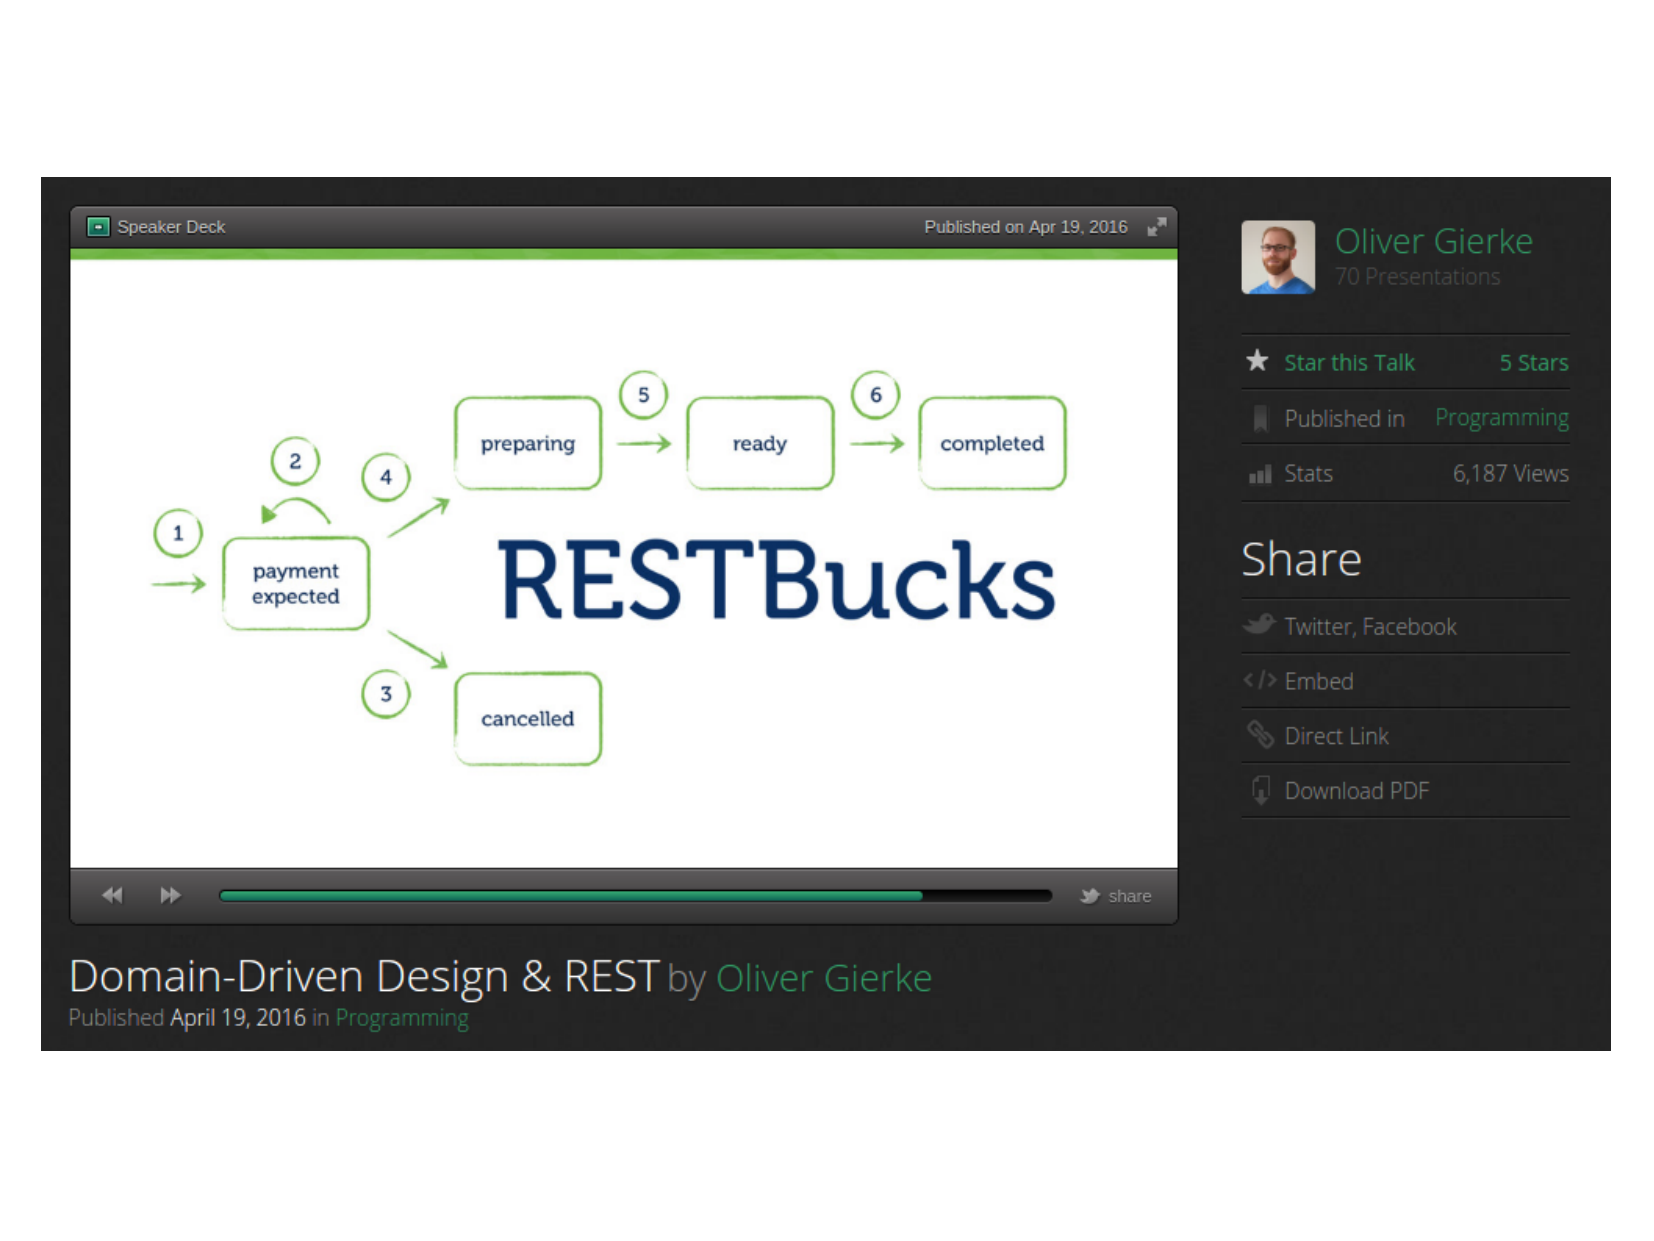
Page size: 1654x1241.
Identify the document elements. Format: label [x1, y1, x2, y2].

picture [41, 177, 1611, 1051]
